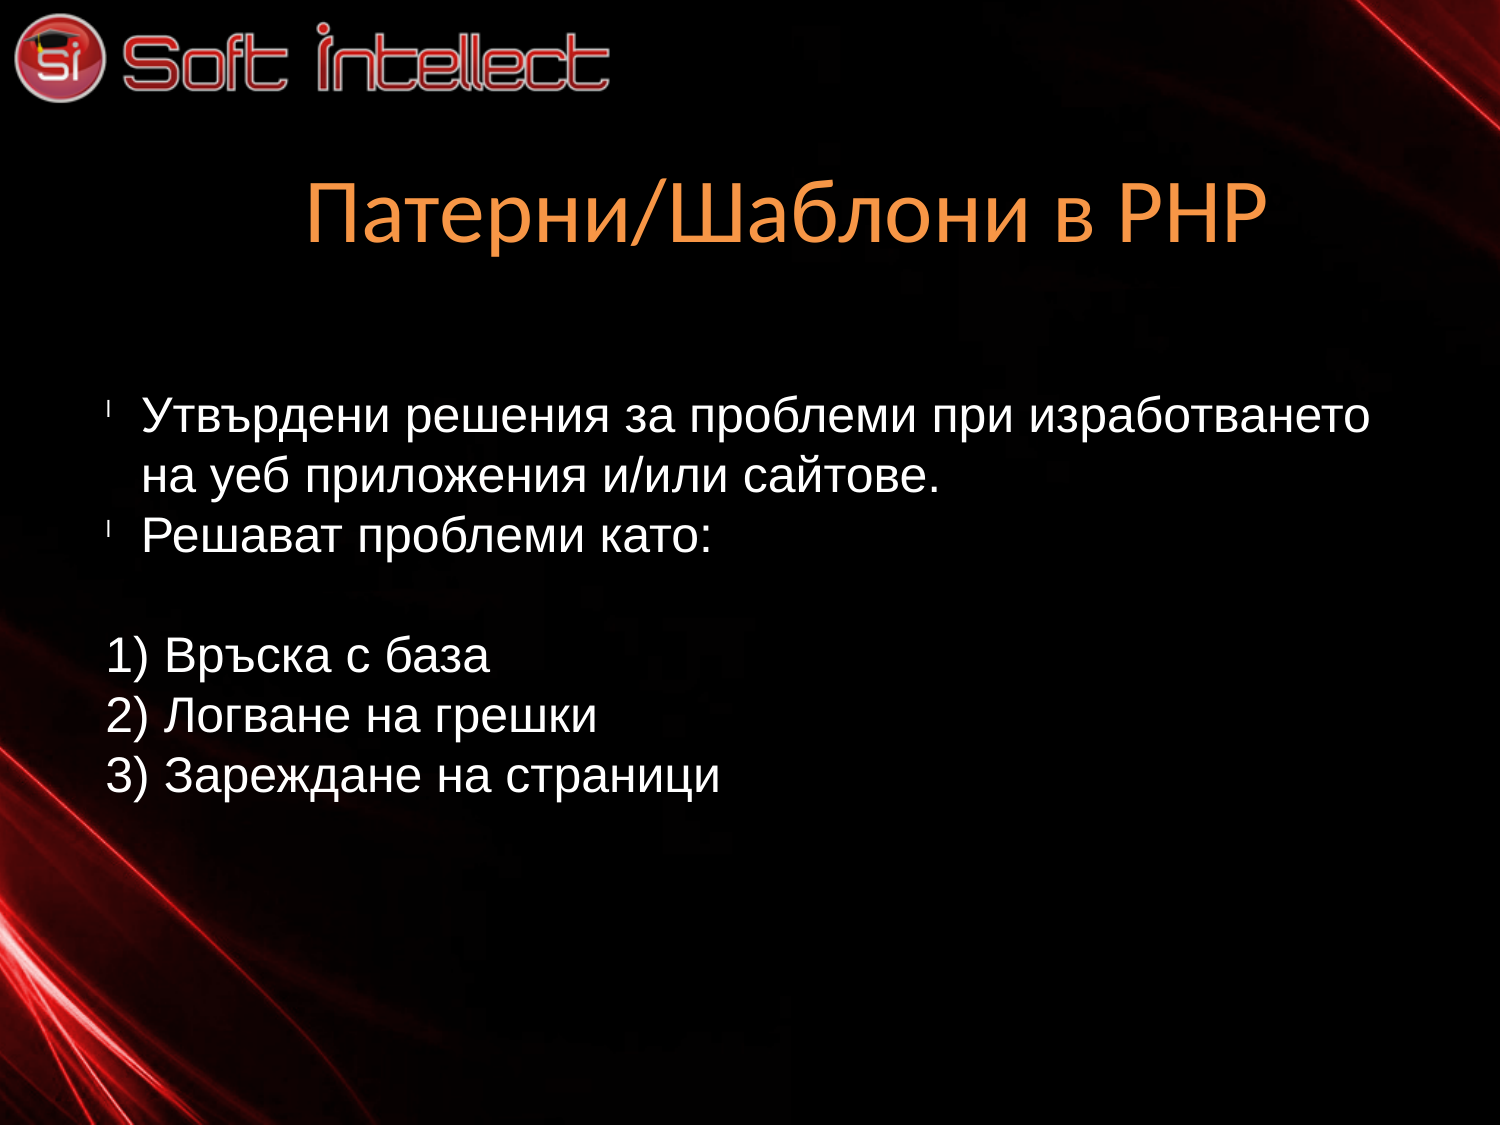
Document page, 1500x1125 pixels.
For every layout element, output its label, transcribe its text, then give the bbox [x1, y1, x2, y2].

text_box Патерни/Шаблони в PHP [150, 127, 1425, 285]
picture [0, 0, 1500, 1125]
text_box Утвърдени решения за проблеми при изработването на уеб приложения и/или сайтове. Решават проблеми като: Връска с база Логване на грешки Зареждане на страници [90, 375, 1425, 1121]
